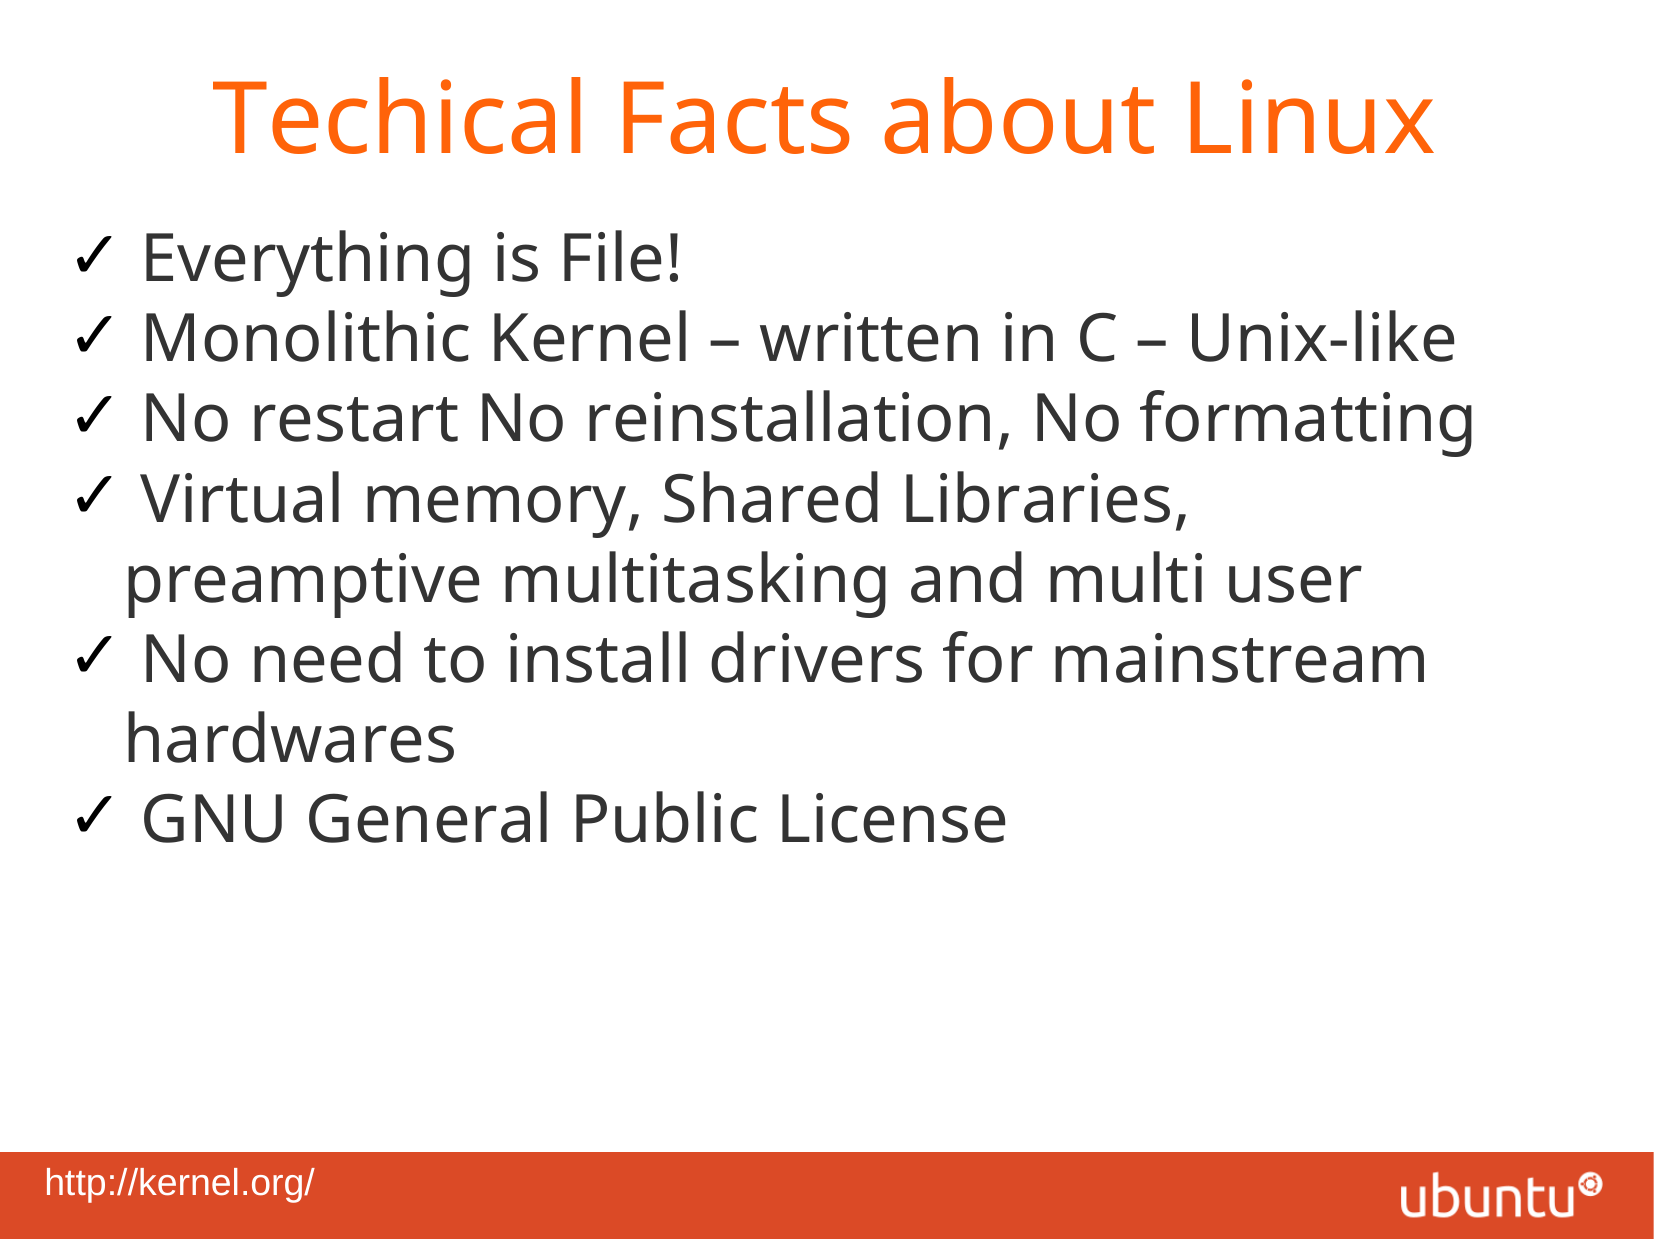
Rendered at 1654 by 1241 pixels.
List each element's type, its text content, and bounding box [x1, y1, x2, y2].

title Techical Facts about Linux [55, 59, 1595, 184]
text_box http://kernel.org/ [29, 1153, 330, 1211]
picture [0, 1152, 1654, 1239]
list Everything is File! Monolithic Kernel – written in C – Unix-like No restart No reinstallation, No formatting Virtual memory, Shared Libraries, preamptive multitasking and multi user No need to install drivers for mainstream hardwares GNU General Public License [59, 206, 1571, 1152]
